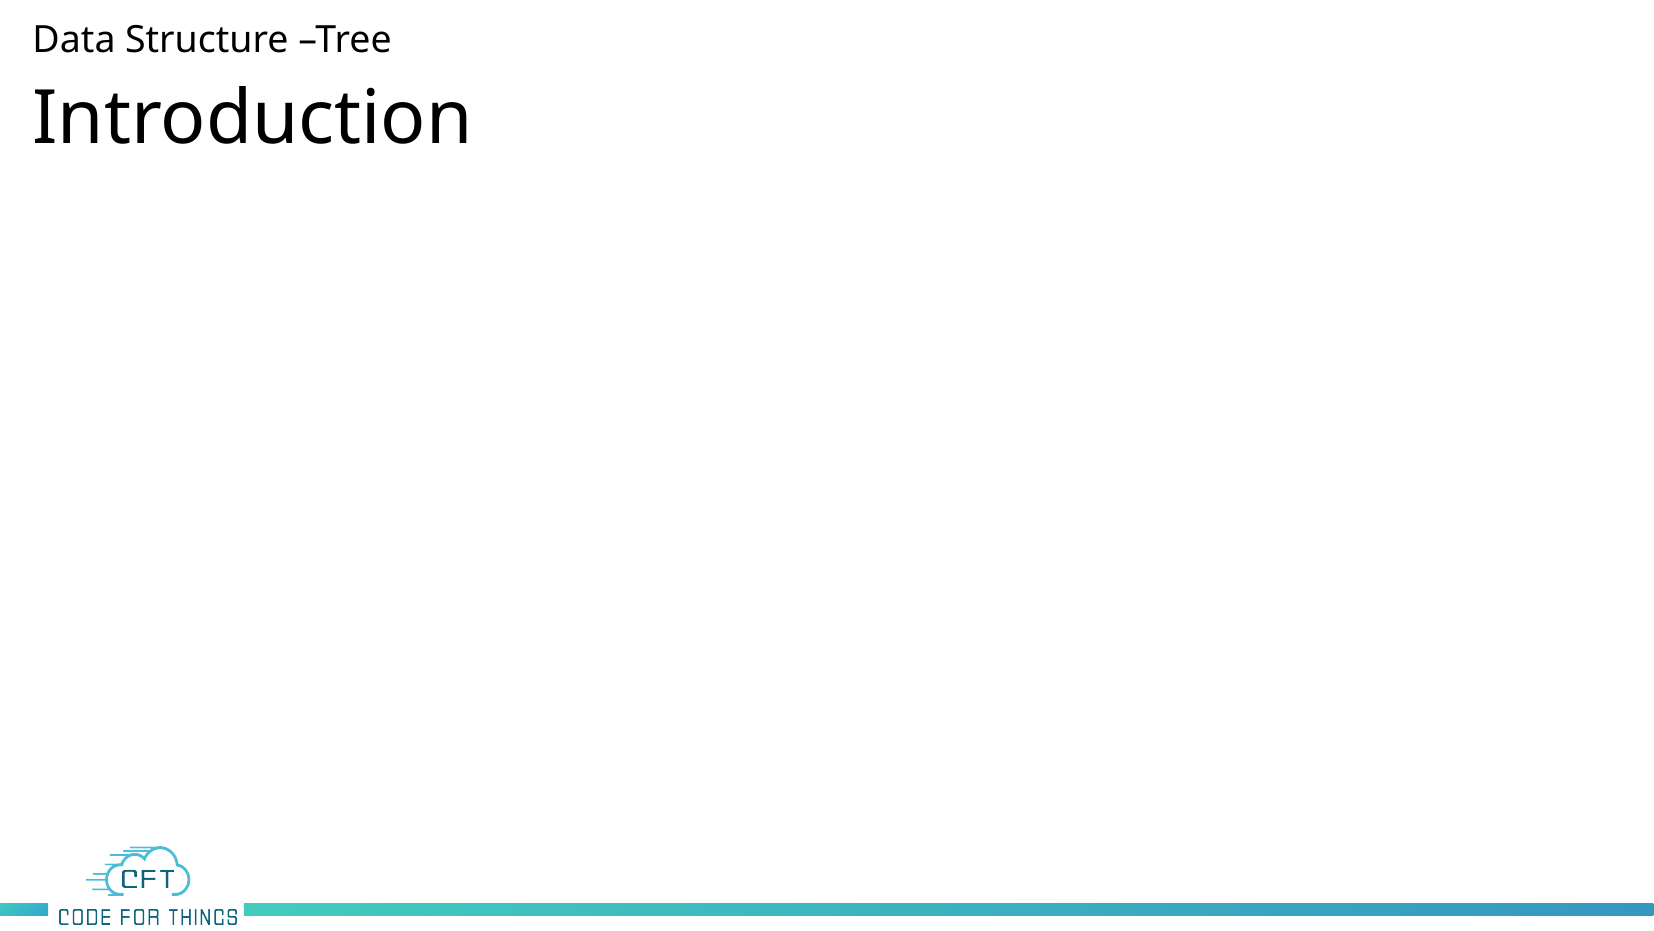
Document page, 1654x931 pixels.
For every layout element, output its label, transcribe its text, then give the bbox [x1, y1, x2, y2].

picture [59, 846, 237, 925]
title Data Structure –Tree Introduction [32, 12, 1184, 166]
